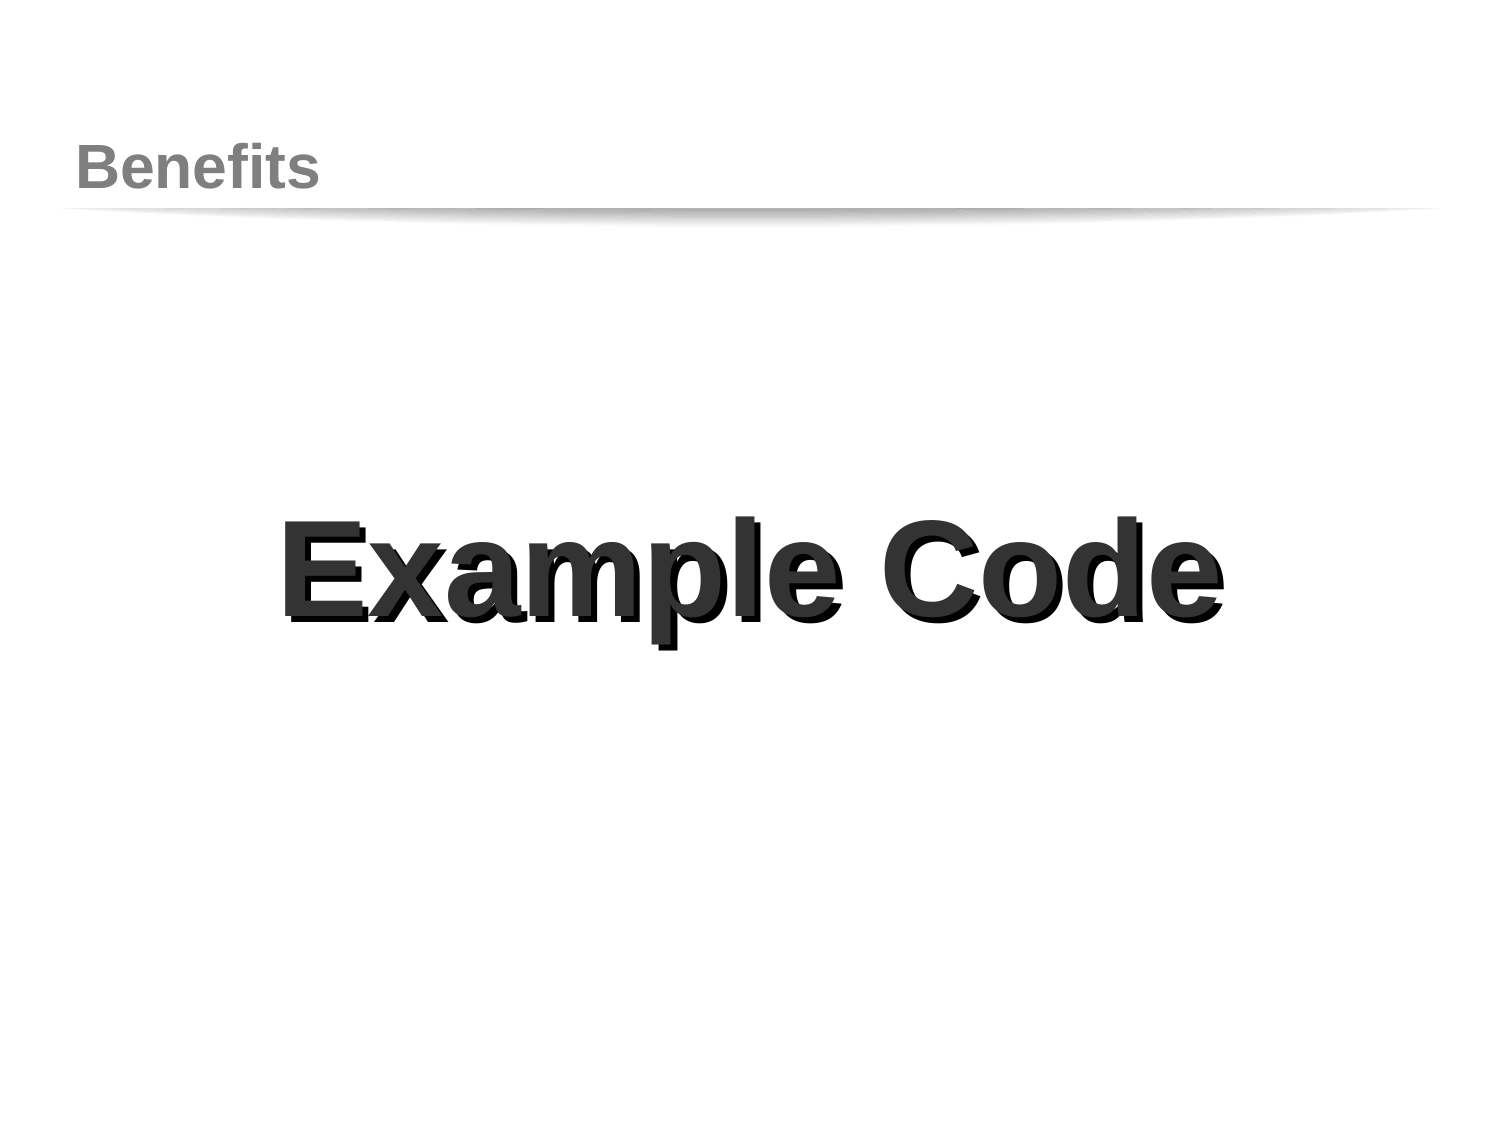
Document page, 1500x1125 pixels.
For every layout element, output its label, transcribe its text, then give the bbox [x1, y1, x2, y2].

text_box Example Code [75, 479, 1426, 646]
title Benefits [75, 71, 1426, 203]
